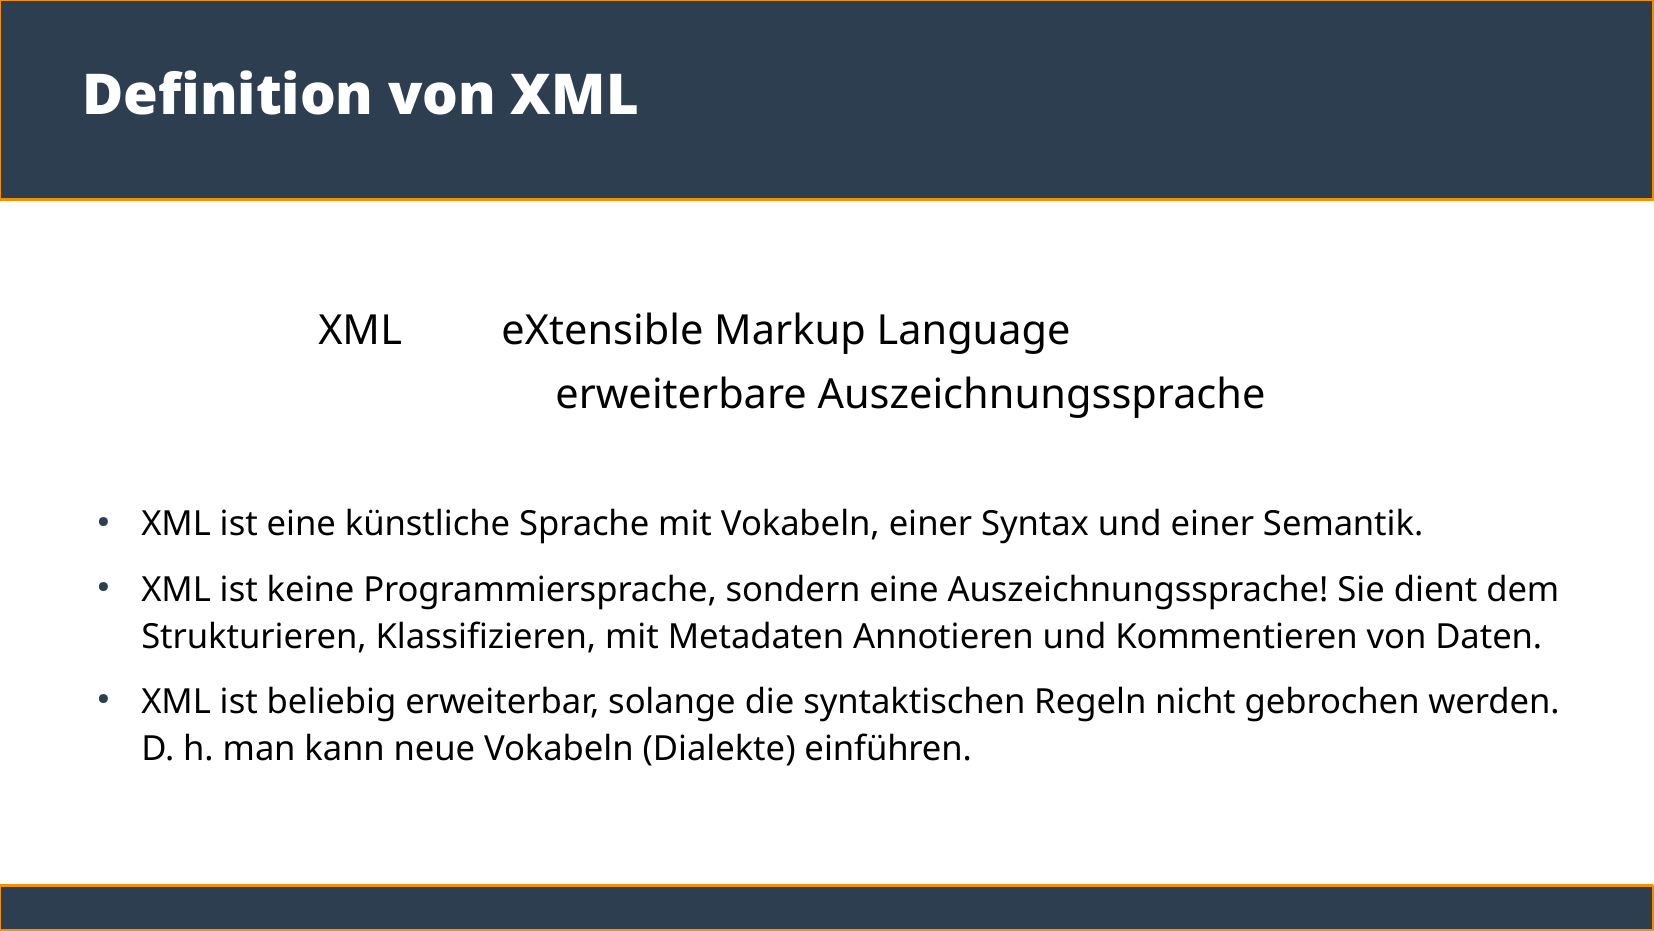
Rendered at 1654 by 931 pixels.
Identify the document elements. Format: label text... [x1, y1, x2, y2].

title Definition von XML [82, 14, 1571, 171]
list XML eXtensible Markup Language erweiterbare Auszeichnungssprache XML ist eine künstliche Sprache mit Vokabeln, einer Syntax und einer Semantik. XML ist keine Programmiersprache, sondern eine Auszeichnungssprache! Sie dient dem Strukturieren, Klassifizieren, mit Metadaten Annotieren und Kommentieren von Daten. XML ist beliebig erweiterbar, solange die syntaktischen Regeln nicht gebrochen werden. D. h. man kann neue Vokabeln (Dialekte) einführen. [82, 236, 1563, 811]
